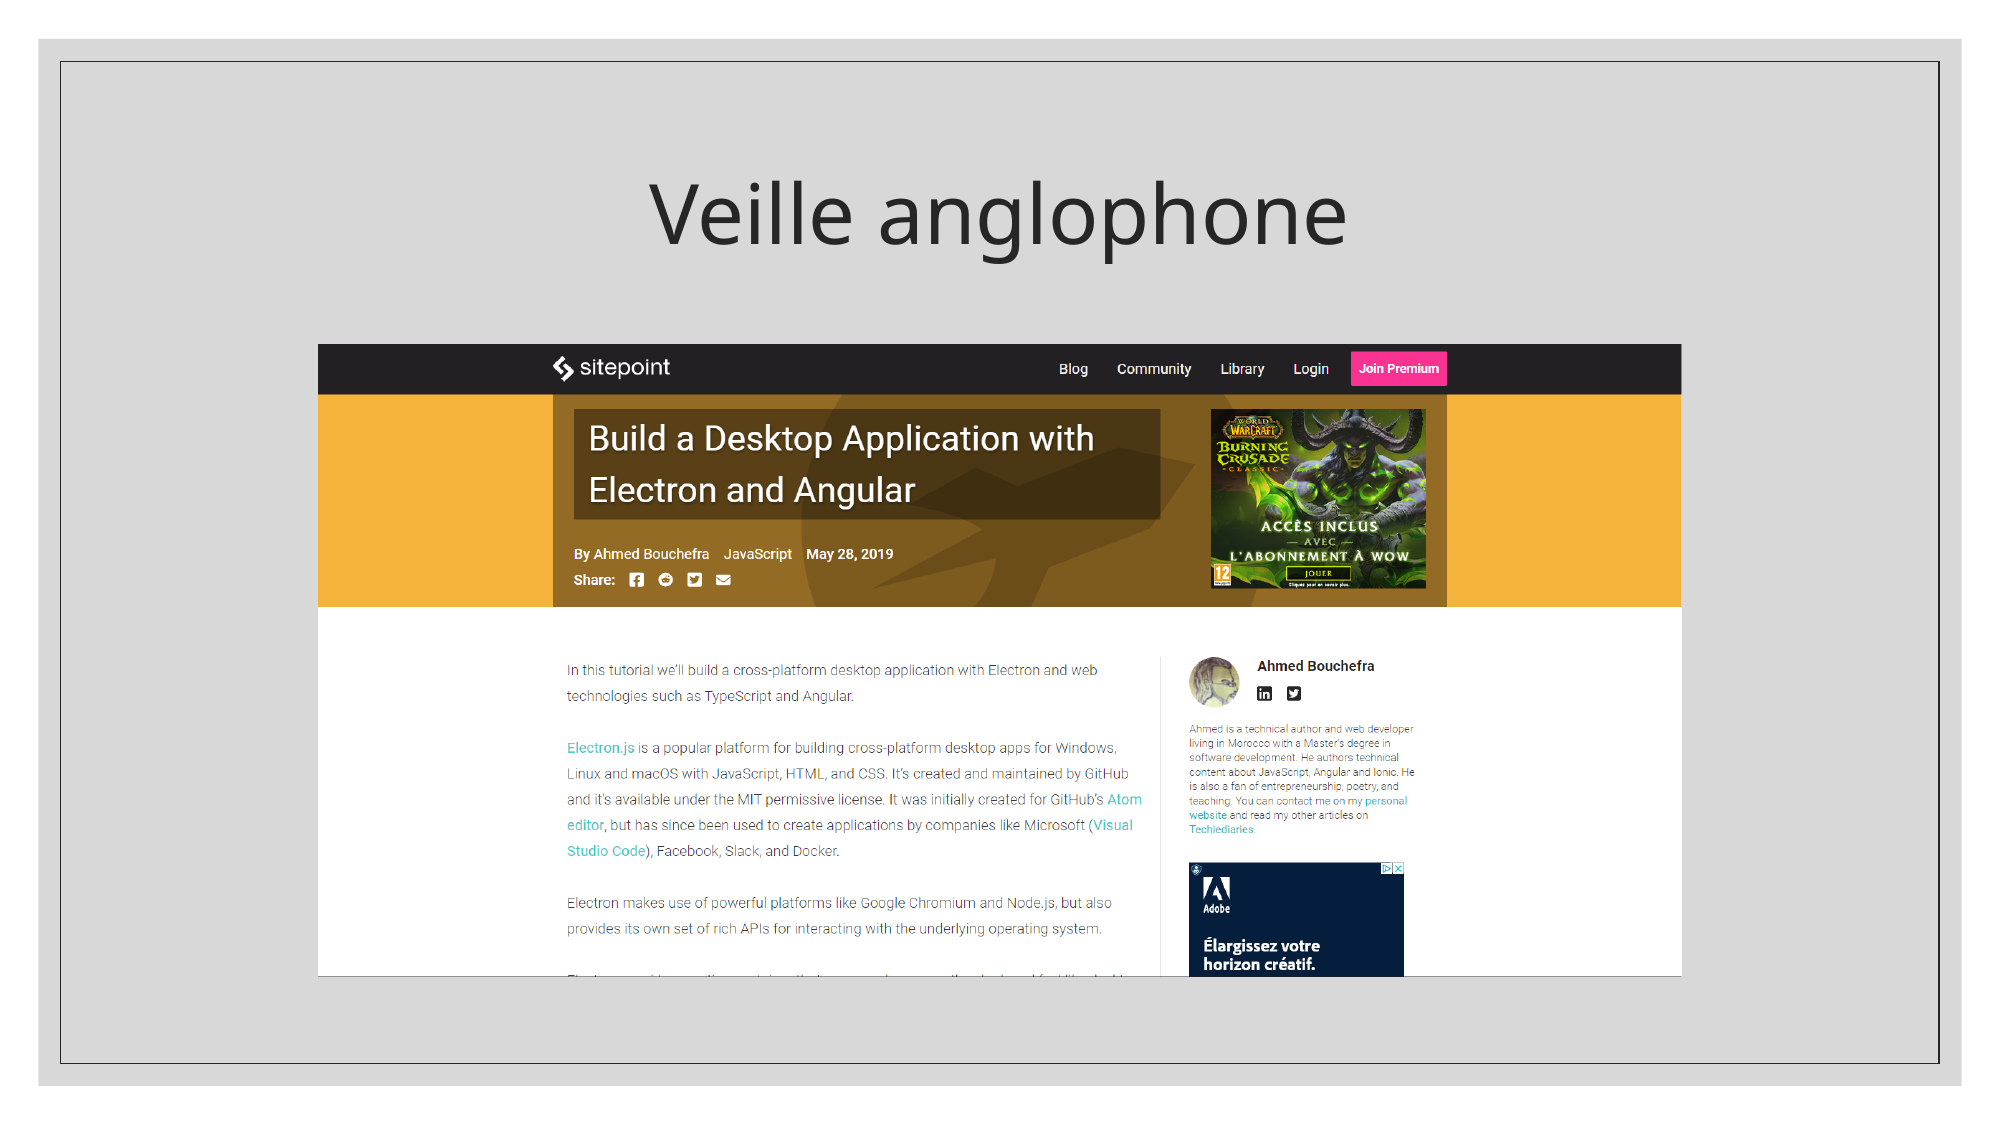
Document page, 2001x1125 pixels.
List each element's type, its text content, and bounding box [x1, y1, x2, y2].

title Veille anglophone [174, 105, 1825, 331]
picture [318, 345, 1682, 977]
